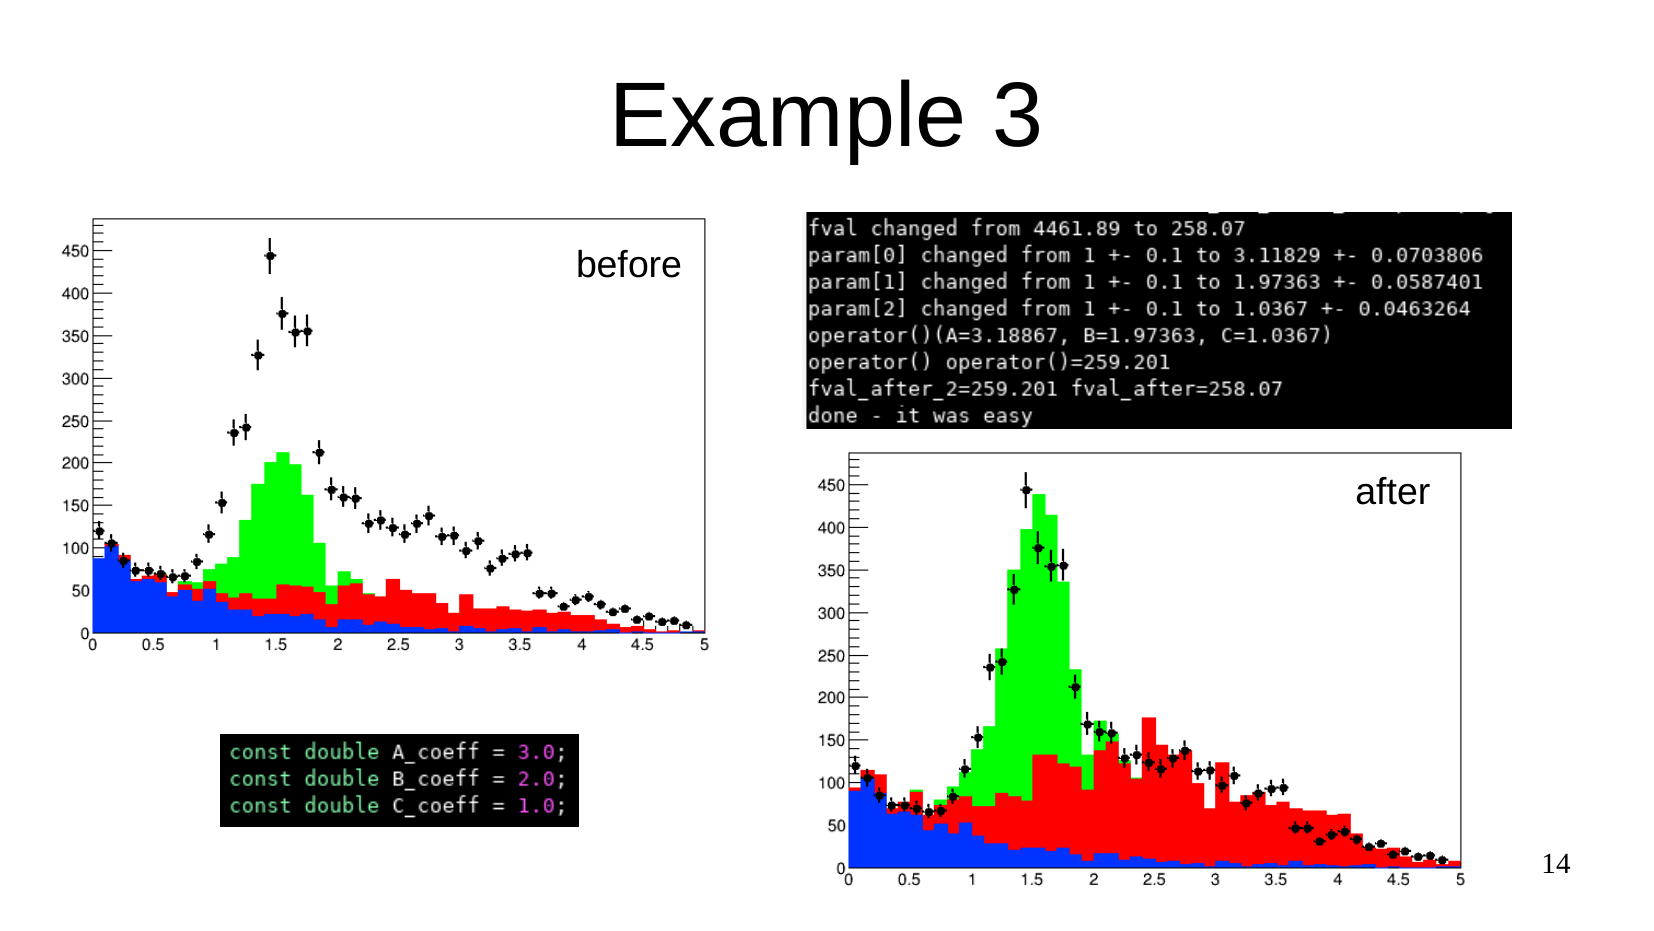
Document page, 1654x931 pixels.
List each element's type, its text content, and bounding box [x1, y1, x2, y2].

title Example 3 [82, 37, 1571, 193]
text_box after [1340, 462, 1446, 520]
picture [220, 734, 579, 827]
picture [17, 167, 1537, 920]
text_box before [561, 236, 697, 294]
